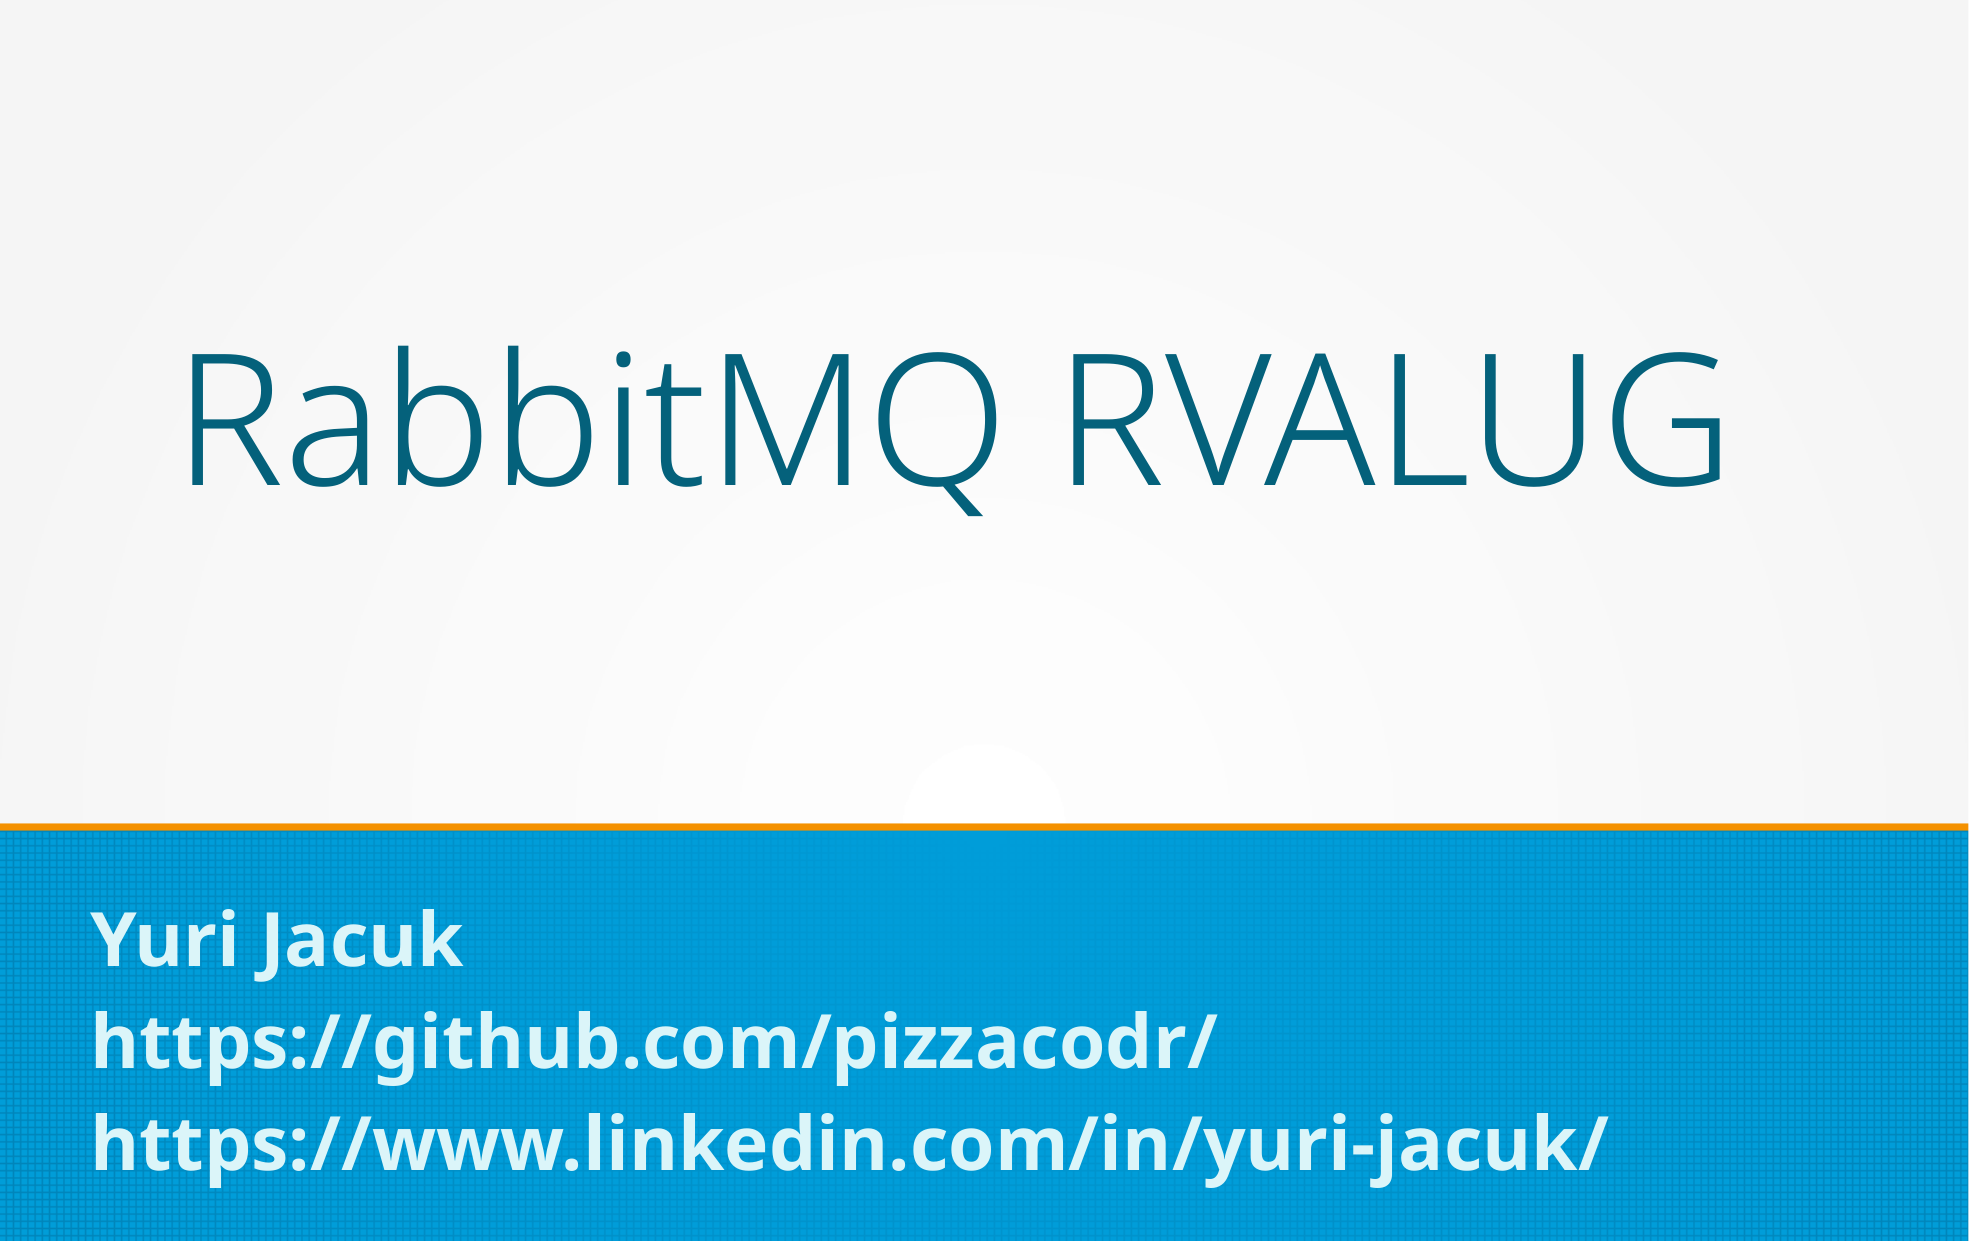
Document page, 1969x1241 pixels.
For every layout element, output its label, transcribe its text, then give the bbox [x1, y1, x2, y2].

picture [0, 0, 1969, 830]
title RabbitMQ RVALUG [90, 49, 1862, 781]
subtitle Yuri Jacuk https://github.com/pizzacodr/ https://www.linkedin.com/in/yuri-jacuk/ [90, 908, 1861, 1171]
